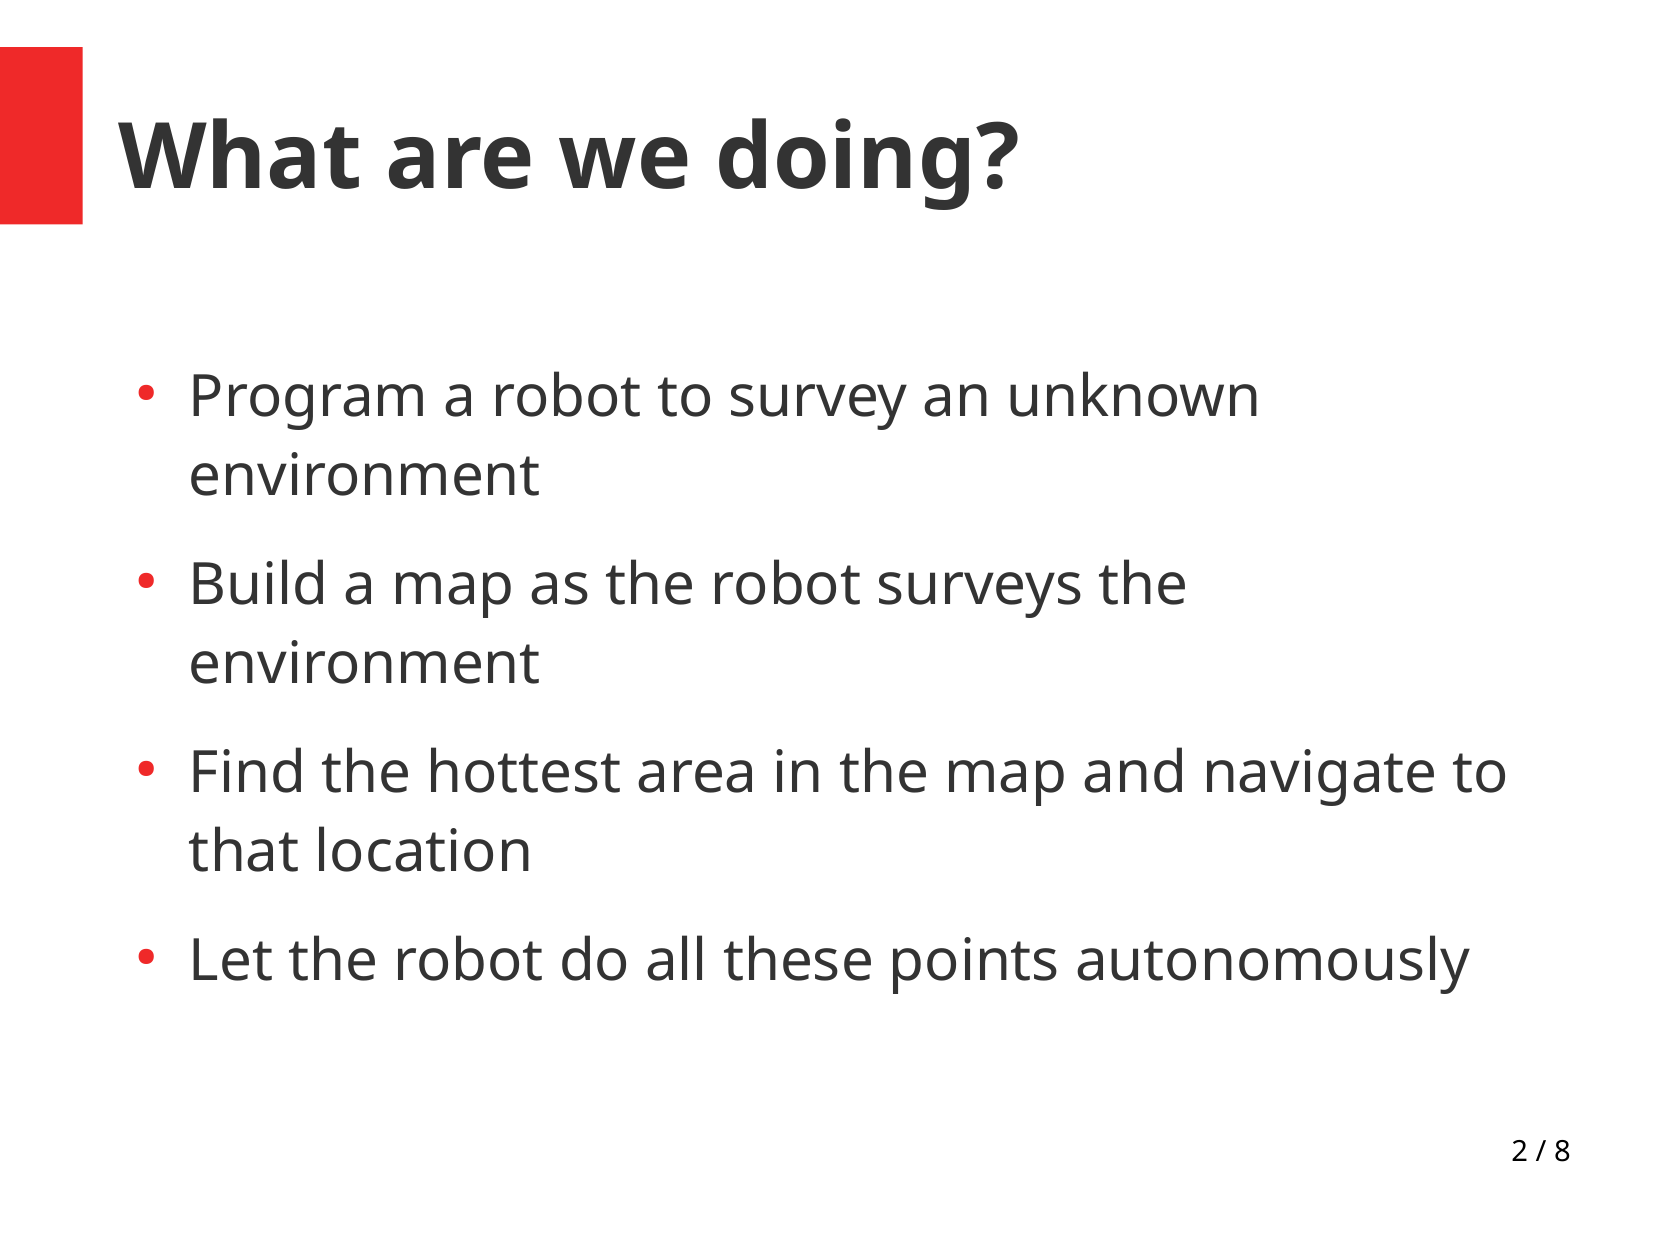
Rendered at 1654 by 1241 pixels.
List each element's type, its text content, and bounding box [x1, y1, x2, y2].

list Program a robot to survey an unknown environment Build a map as the robot surveys the environment Find the hottest area in the map and navigate to that location Let the robot do all these points autonomously [118, 354, 1536, 1074]
title What are we doing? [118, 49, 1571, 257]
